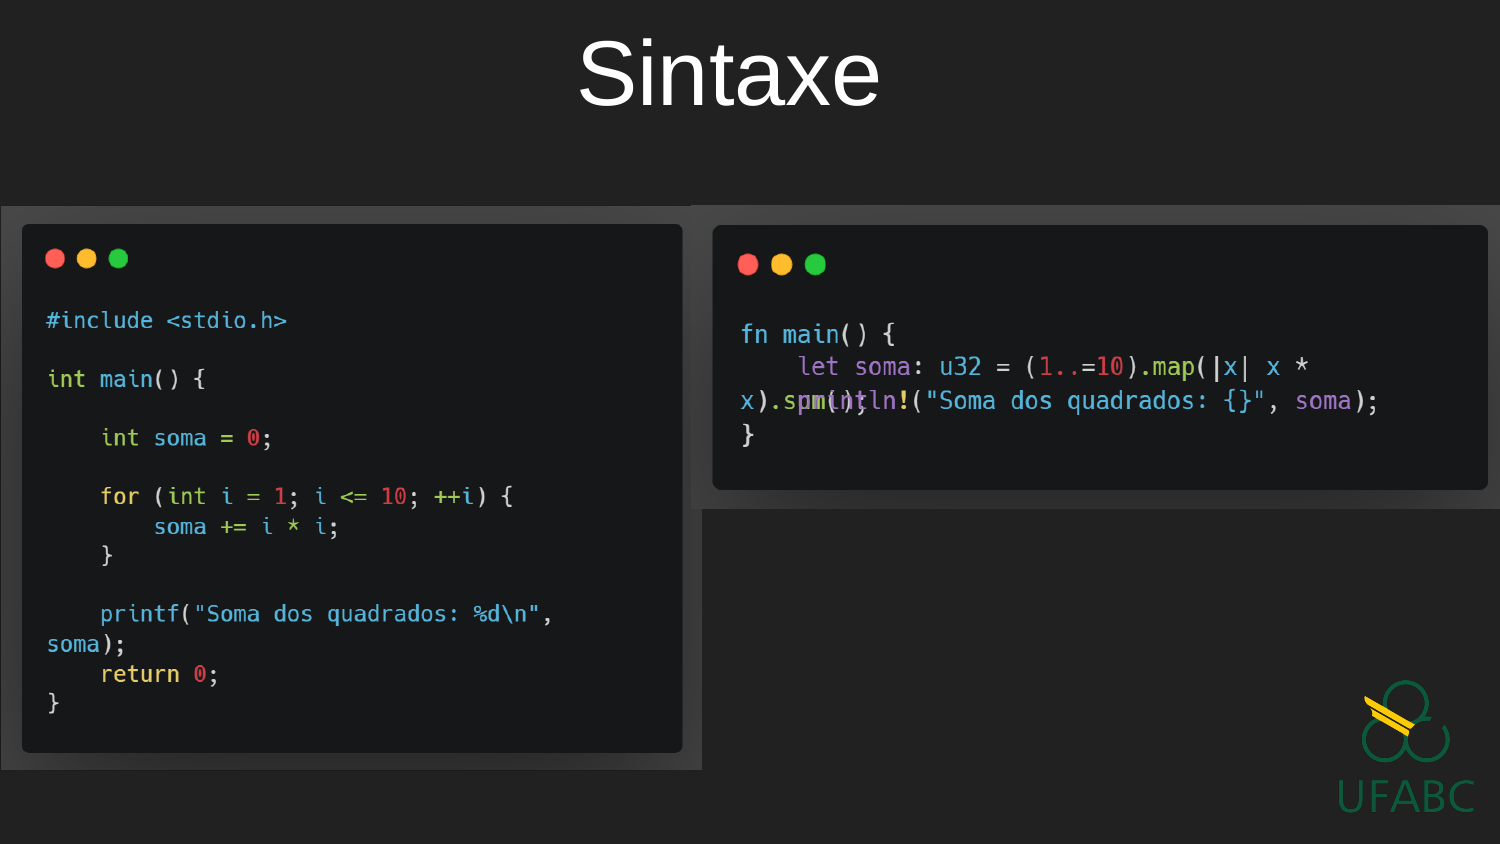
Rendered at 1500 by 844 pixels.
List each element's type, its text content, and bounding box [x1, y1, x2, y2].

picture [1335, 680, 1475, 823]
title Sintaxe [561, 0, 939, 139]
picture [0, 205, 1500, 771]
